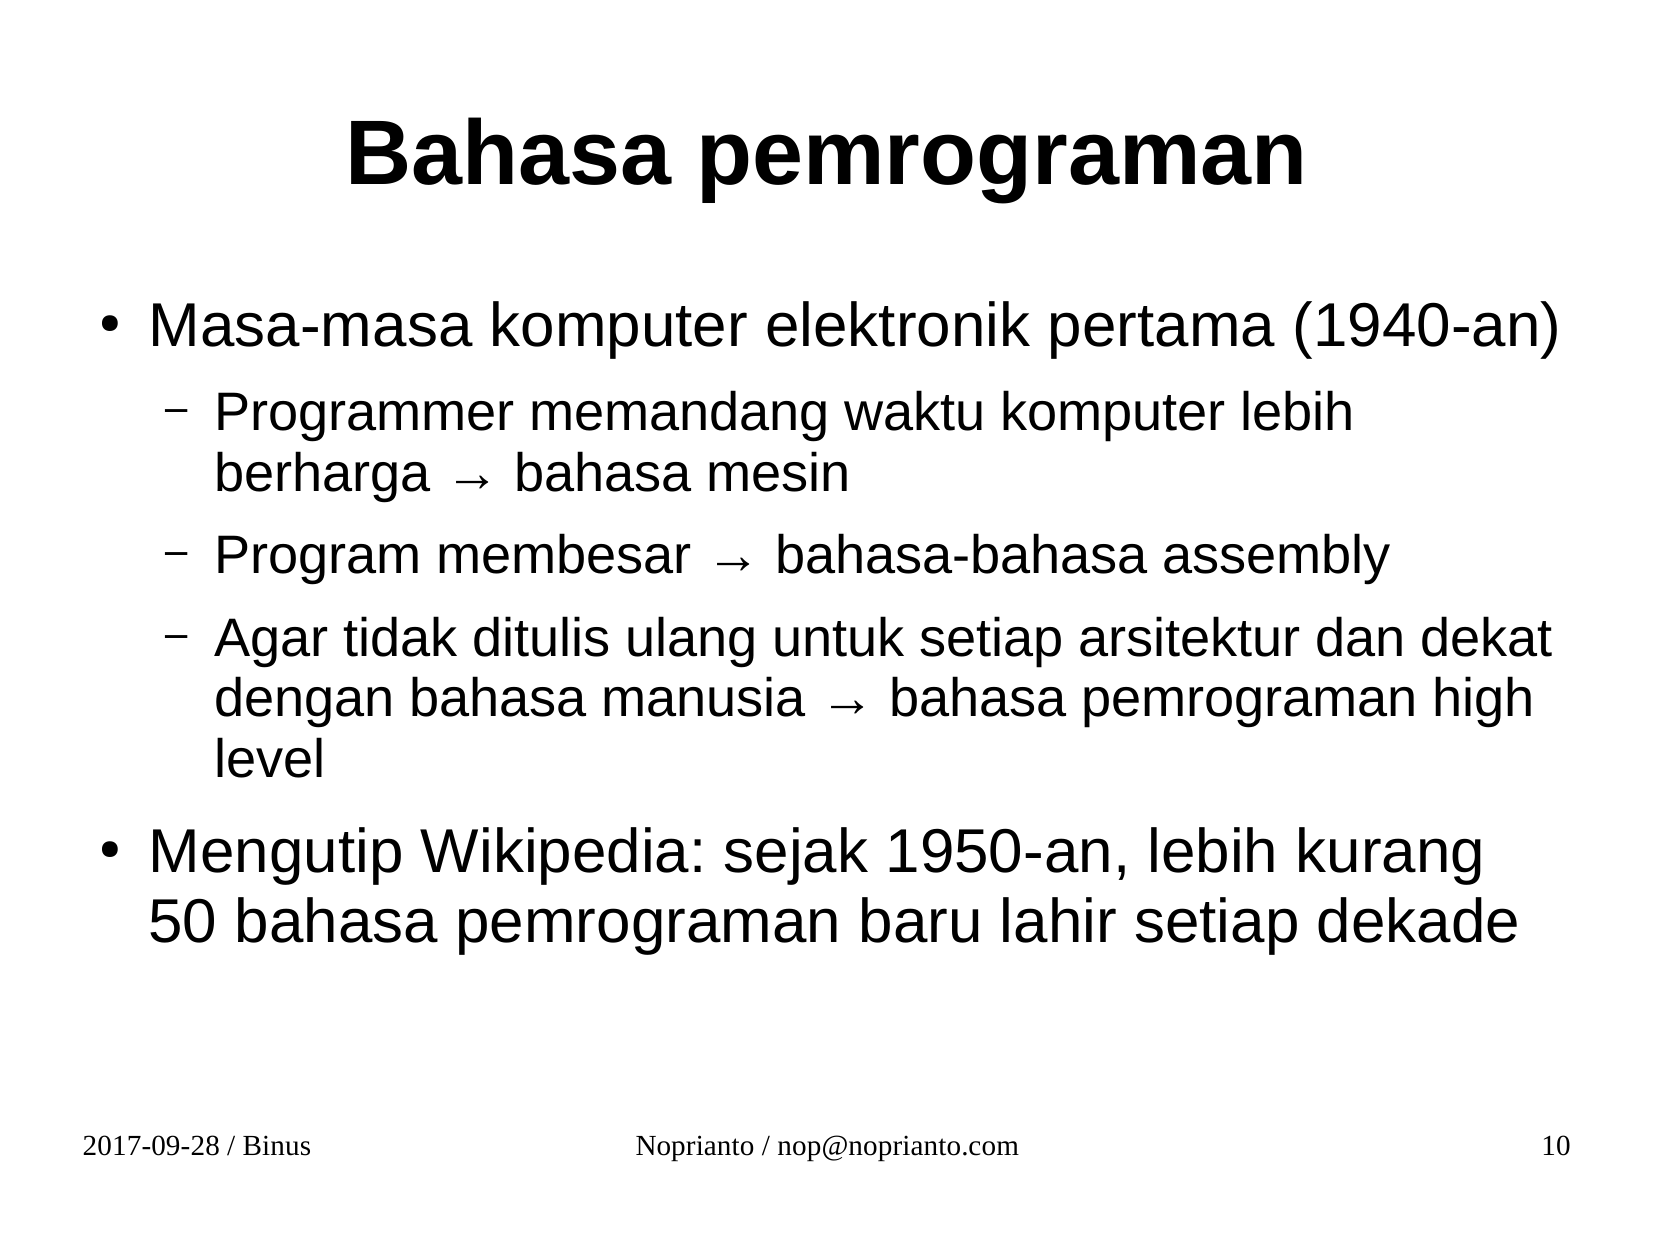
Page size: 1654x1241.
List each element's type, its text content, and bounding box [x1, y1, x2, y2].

list Masa-masa komputer elektronik pertama (1940-an) Programmer memandang waktu komputer lebih berharga → bahasa mesin Program membesar → bahasa-bahasa assembly Agar tidak ditulis ulang untuk setiap arsitektur dan dekat dengan bahasa manusia → bahasa pemrograman high level Mengutip Wikipedia: sejak 1950-an, lebih kurang 50 bahasa pemrograman baru lahir setiap dekade [82, 290, 1571, 1010]
title Bahasa pemrograman [82, 49, 1571, 257]
